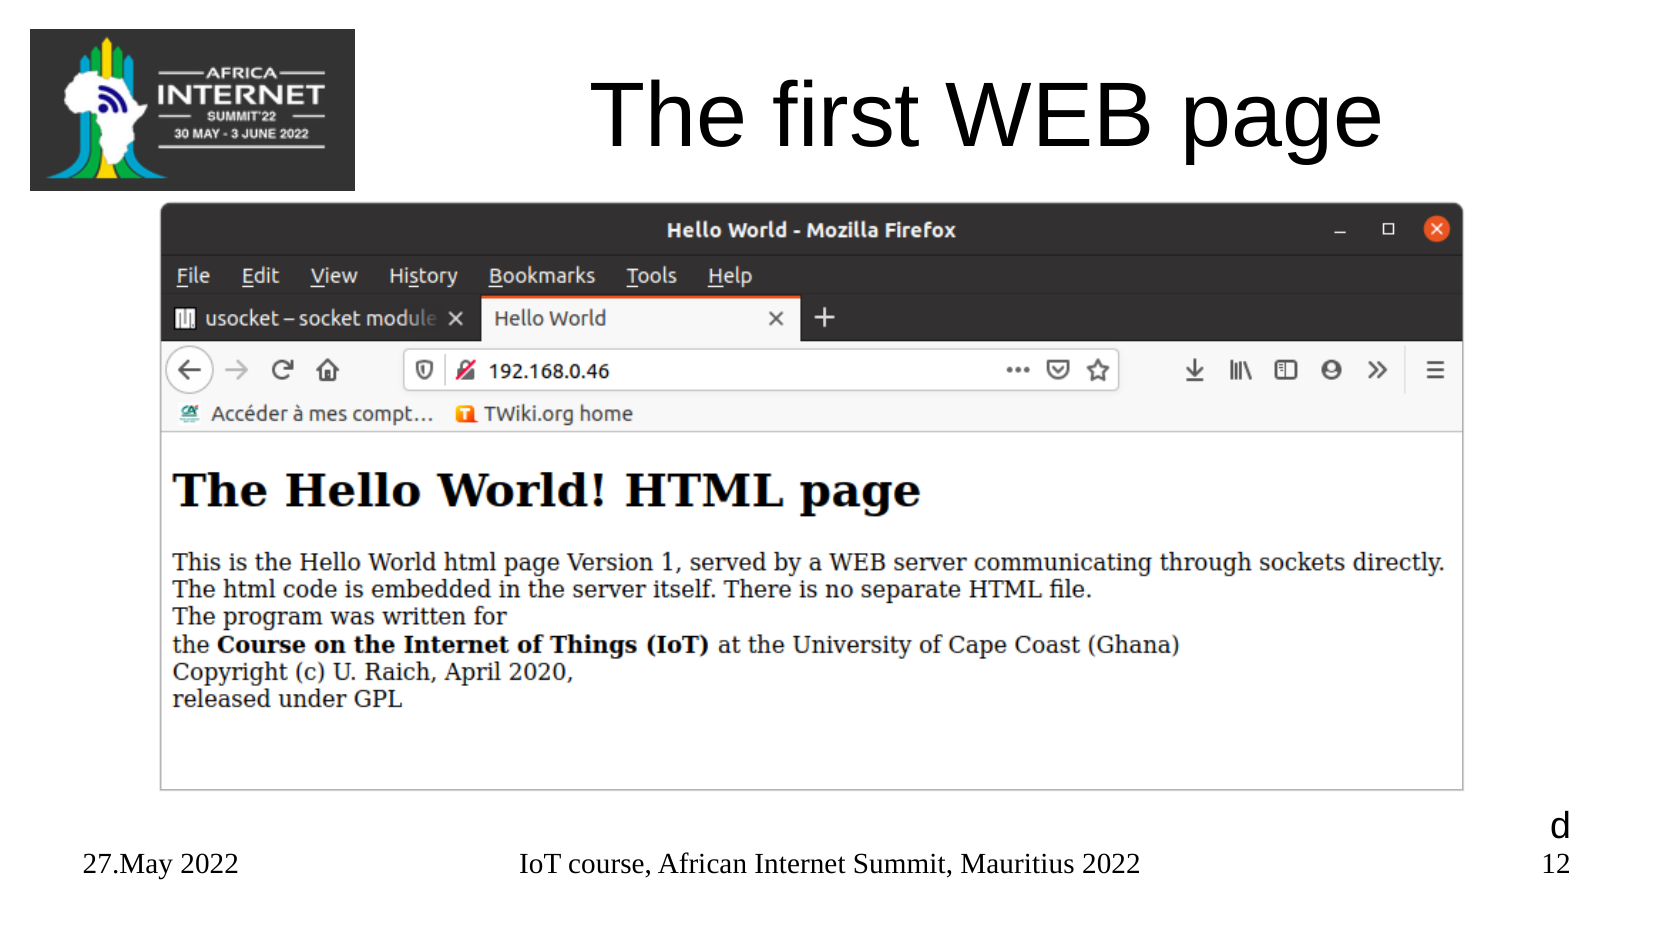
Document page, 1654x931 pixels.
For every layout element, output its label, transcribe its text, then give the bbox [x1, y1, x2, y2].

picture [30, 29, 355, 191]
picture [147, 192, 1477, 805]
text_box d [1535, 797, 1586, 855]
title The first WEB page [403, 37, 1571, 193]
